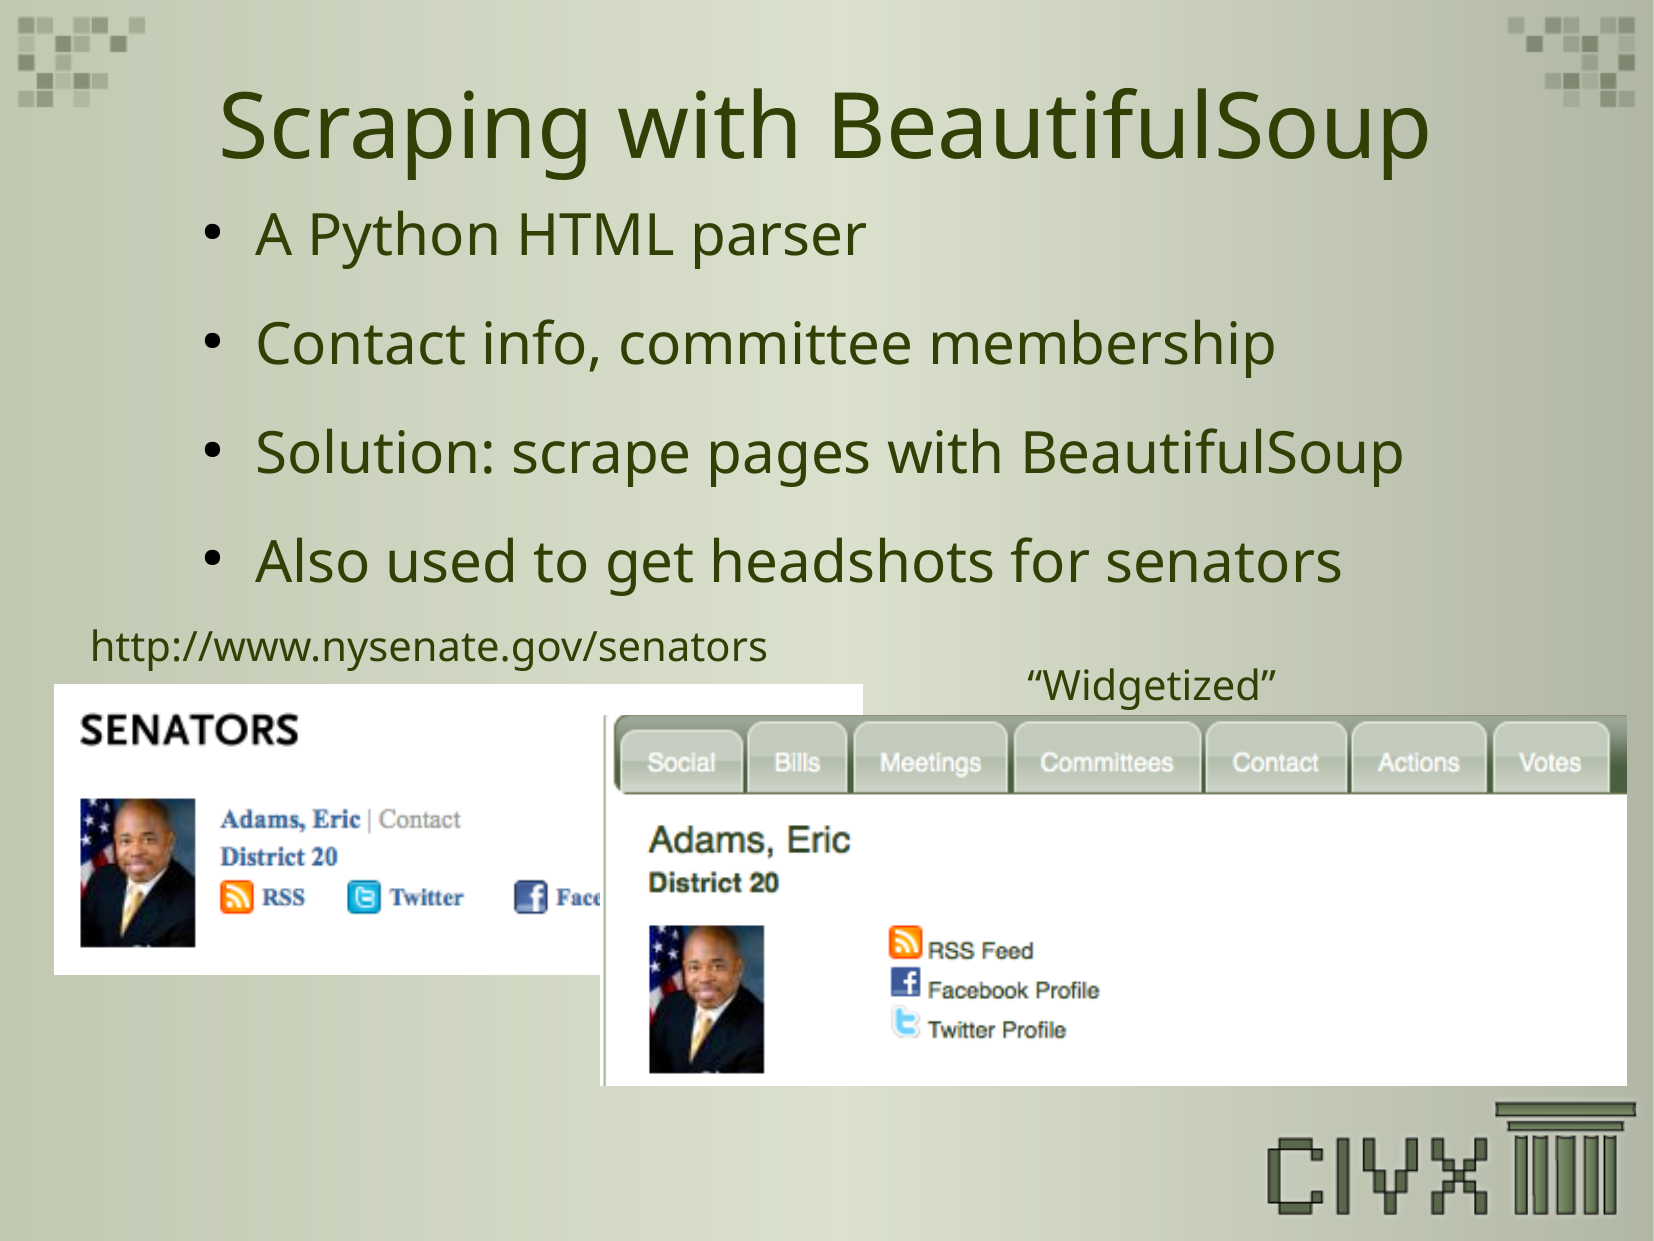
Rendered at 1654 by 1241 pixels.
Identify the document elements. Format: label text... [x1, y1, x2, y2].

title Scraping with BeautifulSoup [82, 19, 1571, 228]
text_box “Widgetized” [1012, 648, 1651, 712]
list A Python HTML parser Contact info, committee membership Solution: scrape pages with BeautifulSoup Also used to get headshots for senators [184, 193, 1576, 715]
text_box http://www.nysenate.gov/senators [75, 609, 863, 674]
picture [0, 0, 1654, 1241]
